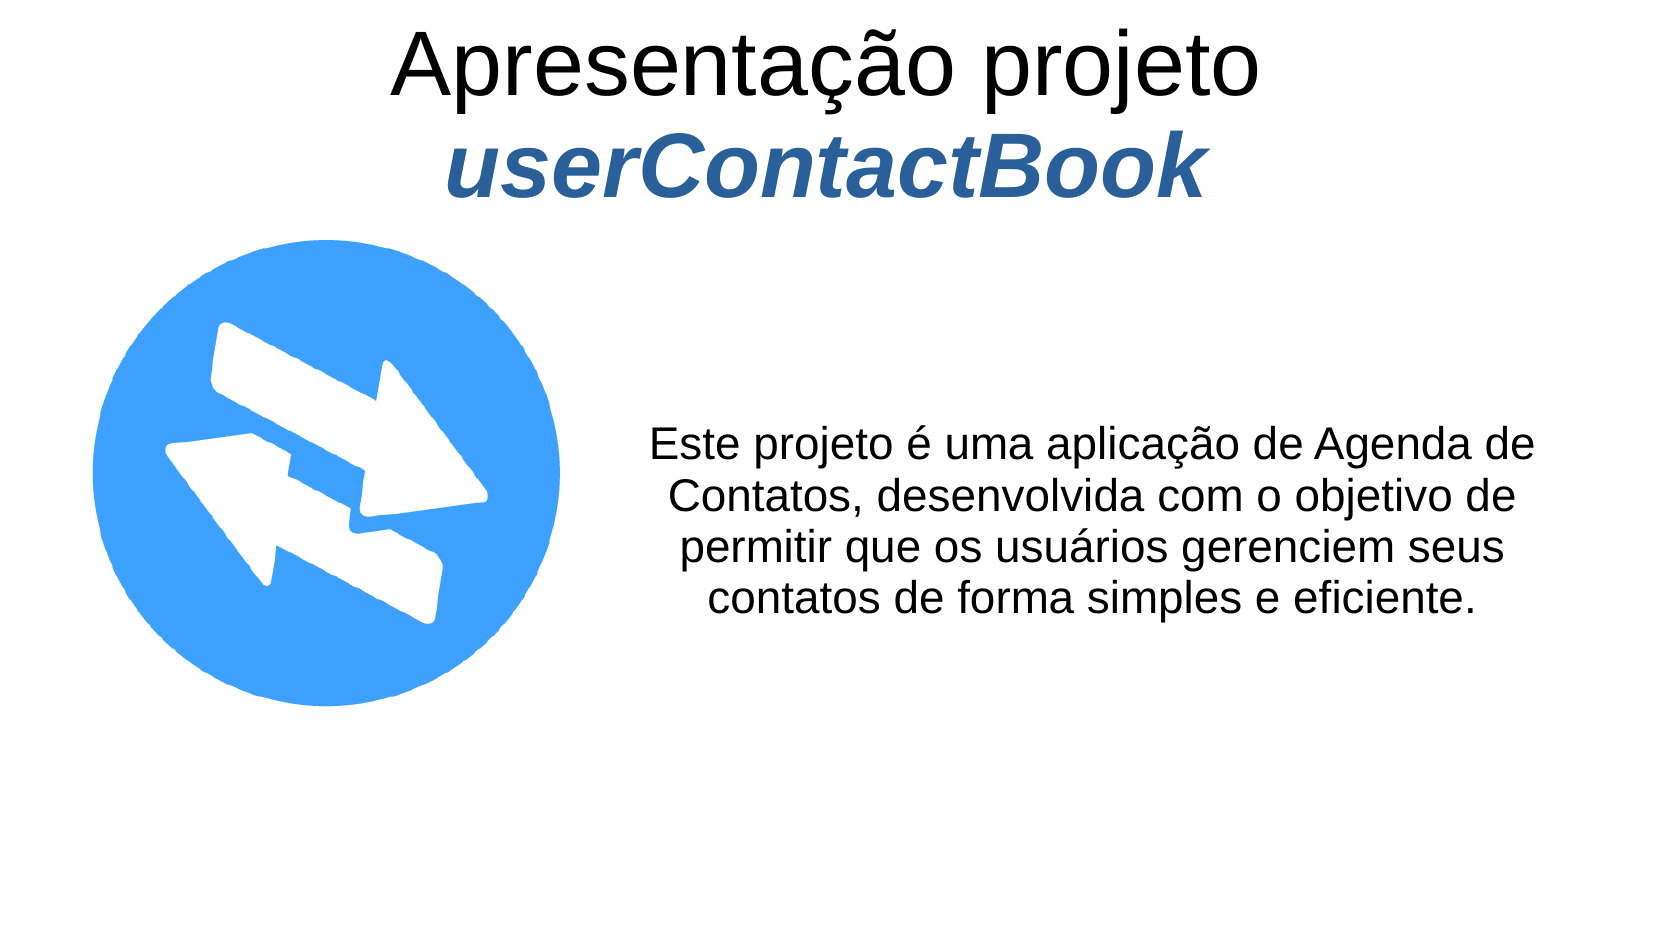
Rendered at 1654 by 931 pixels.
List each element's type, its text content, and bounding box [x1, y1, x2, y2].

picture [88, 236, 562, 709]
subtitle Este projeto é uma aplicação de Agenda de Contatos, desenvolvida com o objetivo de permitir que os usuários gerenciem seus contatos de forma simples e eficiente. [590, 265, 1595, 776]
title Apresentação projeto userContactBook [82, 12, 1571, 218]
